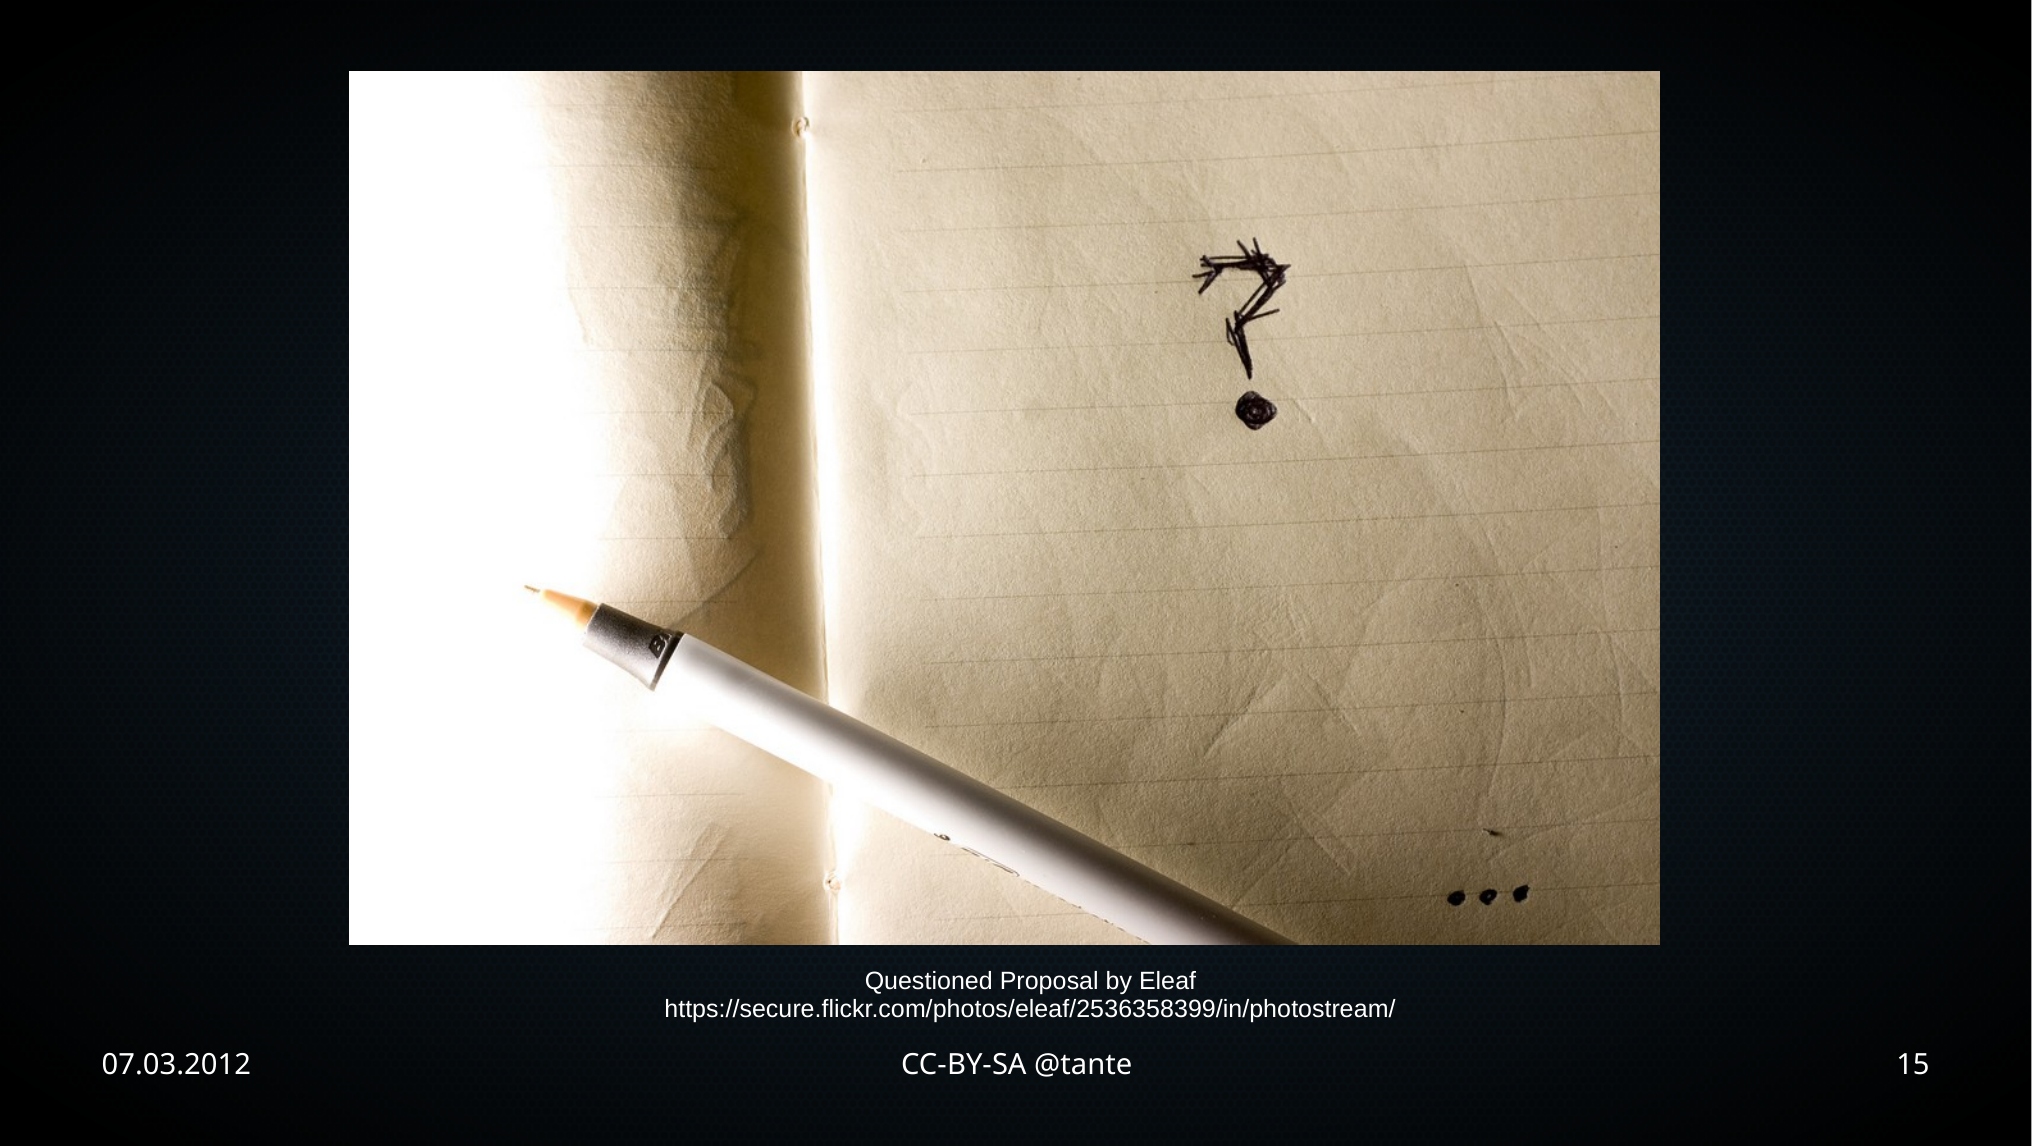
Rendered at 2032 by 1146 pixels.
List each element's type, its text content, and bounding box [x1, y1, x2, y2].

list Questioned Proposal by Eleaf https://secure.flickr.com/photos/eleaf/2536358399/in/photostream/ [101, 268, 1890, 1025]
picture [0, 0, 2032, 1146]
